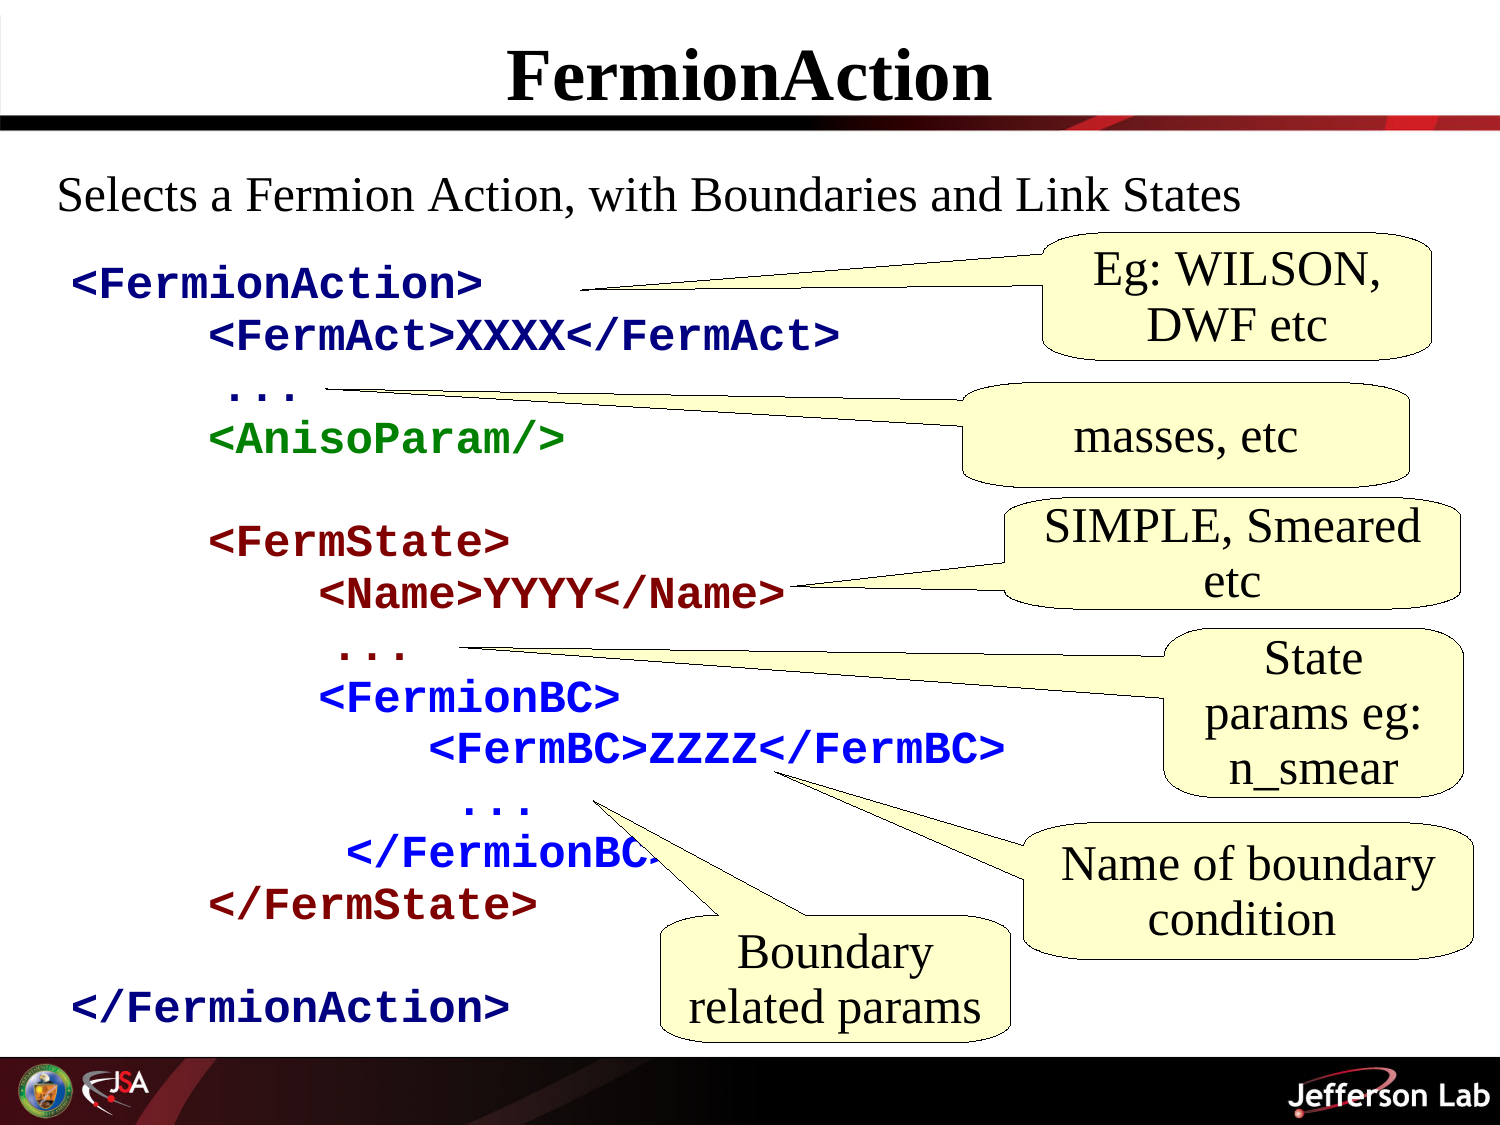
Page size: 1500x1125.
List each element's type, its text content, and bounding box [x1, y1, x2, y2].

text_box <FermionAction> <FermAct>XXXX</FermAct> ... <AnisoParam/> <FermState> <Name>YYYY</Name> ... <FermionBC> <FermBC>ZZZZ</FermBC> ... </FermionBC> </FermState> </FermionAction> [55, 252, 1124, 1046]
text_box State params eg: n_smear [459, 628, 1464, 798]
text_box Name of boundary condition [774, 771, 1474, 960]
text_box masses, etc [325, 382, 1410, 488]
picture [0, 0, 1500, 1125]
text_box Selects a Fermion Action, with Boundaries and Link States [41, 159, 1442, 230]
title FermionAction [112, 7, 1388, 143]
text_box Boundary related params [593, 800, 1011, 1043]
text_box Eg: WILSON, DWF etc [580, 232, 1432, 361]
text_box SIMPLE, Smeared etc [790, 497, 1461, 610]
